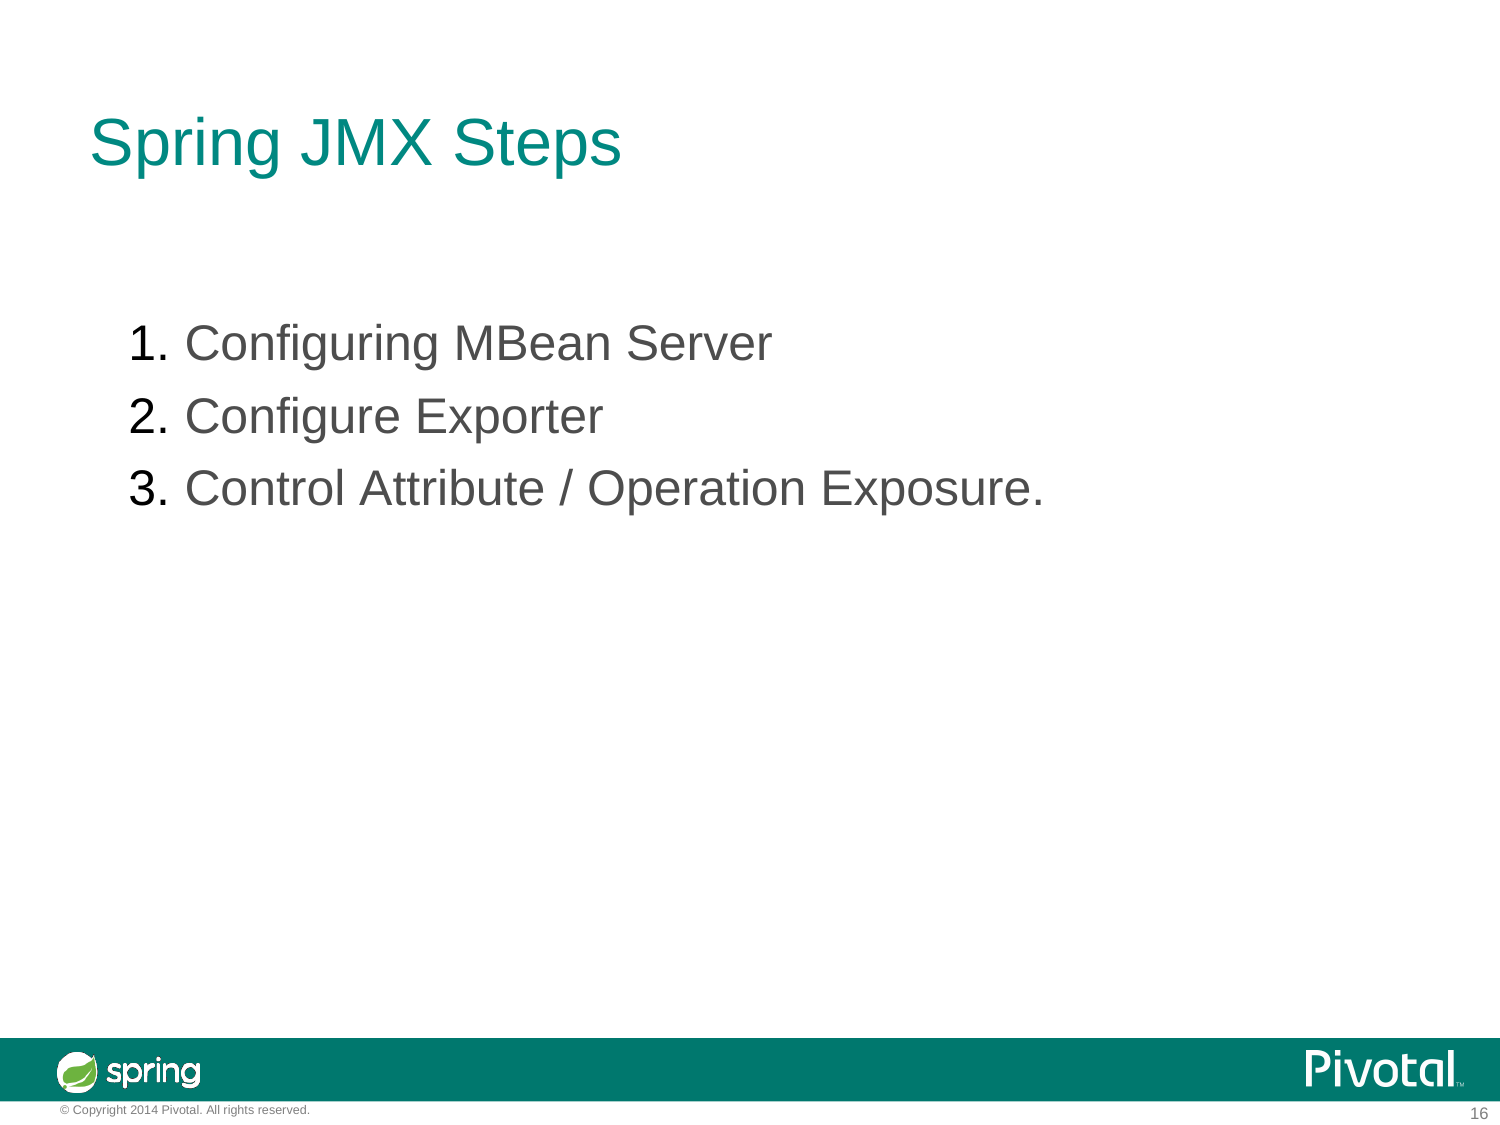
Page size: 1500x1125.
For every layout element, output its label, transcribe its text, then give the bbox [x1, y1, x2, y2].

title Spring JMX Steps [75, 45, 1426, 233]
picture [32, 1041, 210, 1103]
list Configuring MBean Server Configure Exporter Control Attribute / Operation Exposure. [113, 303, 1500, 1034]
picture [1306, 1050, 1464, 1087]
